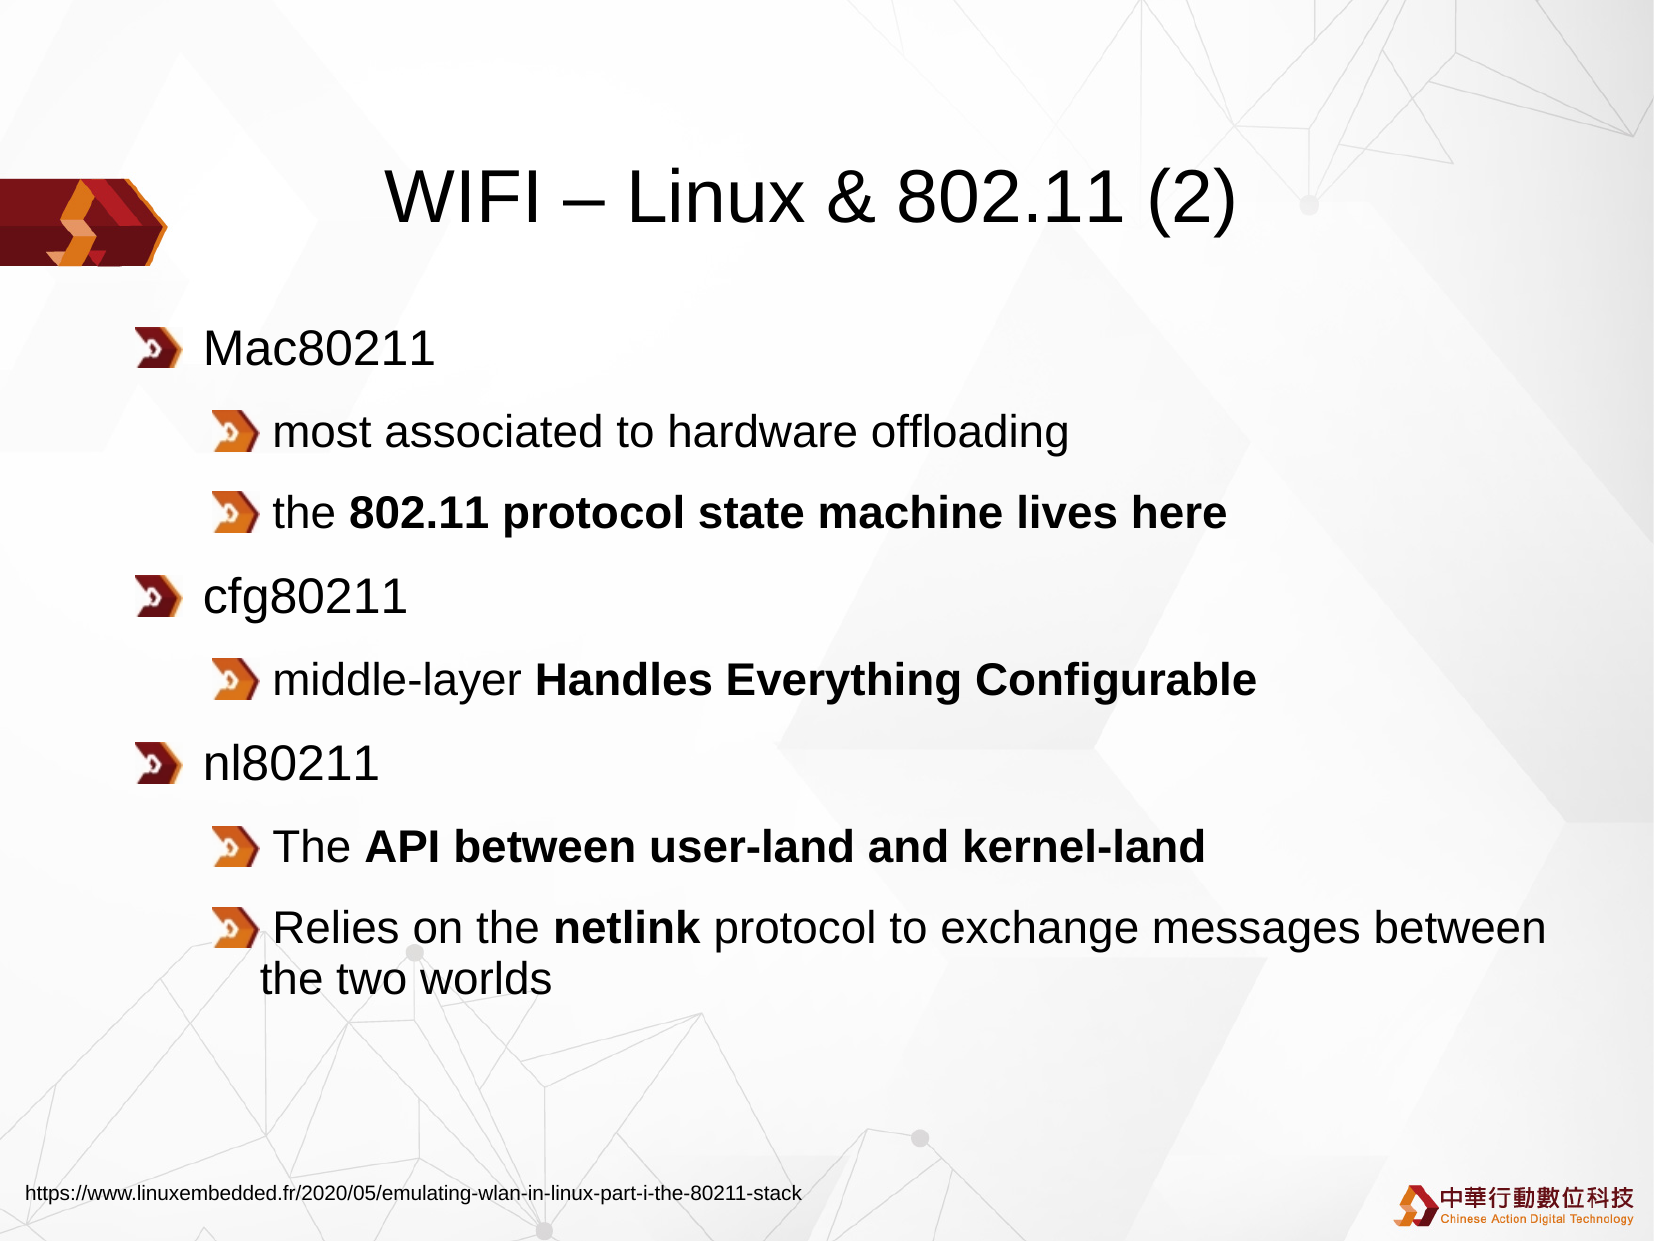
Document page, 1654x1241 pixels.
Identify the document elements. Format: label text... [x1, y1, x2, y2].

title WIFI – Linux & 802.11 (2) [118, 112, 1506, 281]
text_box https://www.linuxembedded.fr/2020/05/emulating-wlan-in-linux-part-i-the-80211-stack [10, 1174, 1443, 1232]
list Mac80211 most associated to hardware offloading the 802.11 protocol state machine lives here cfg80211 middle-layer Handles Everything Configurable nl80211 The API between user-land and kernel-land Relies on the netlink protocol to exchange messages between the two worlds [118, 319, 1571, 1040]
picture [0, 0, 1654, 1241]
